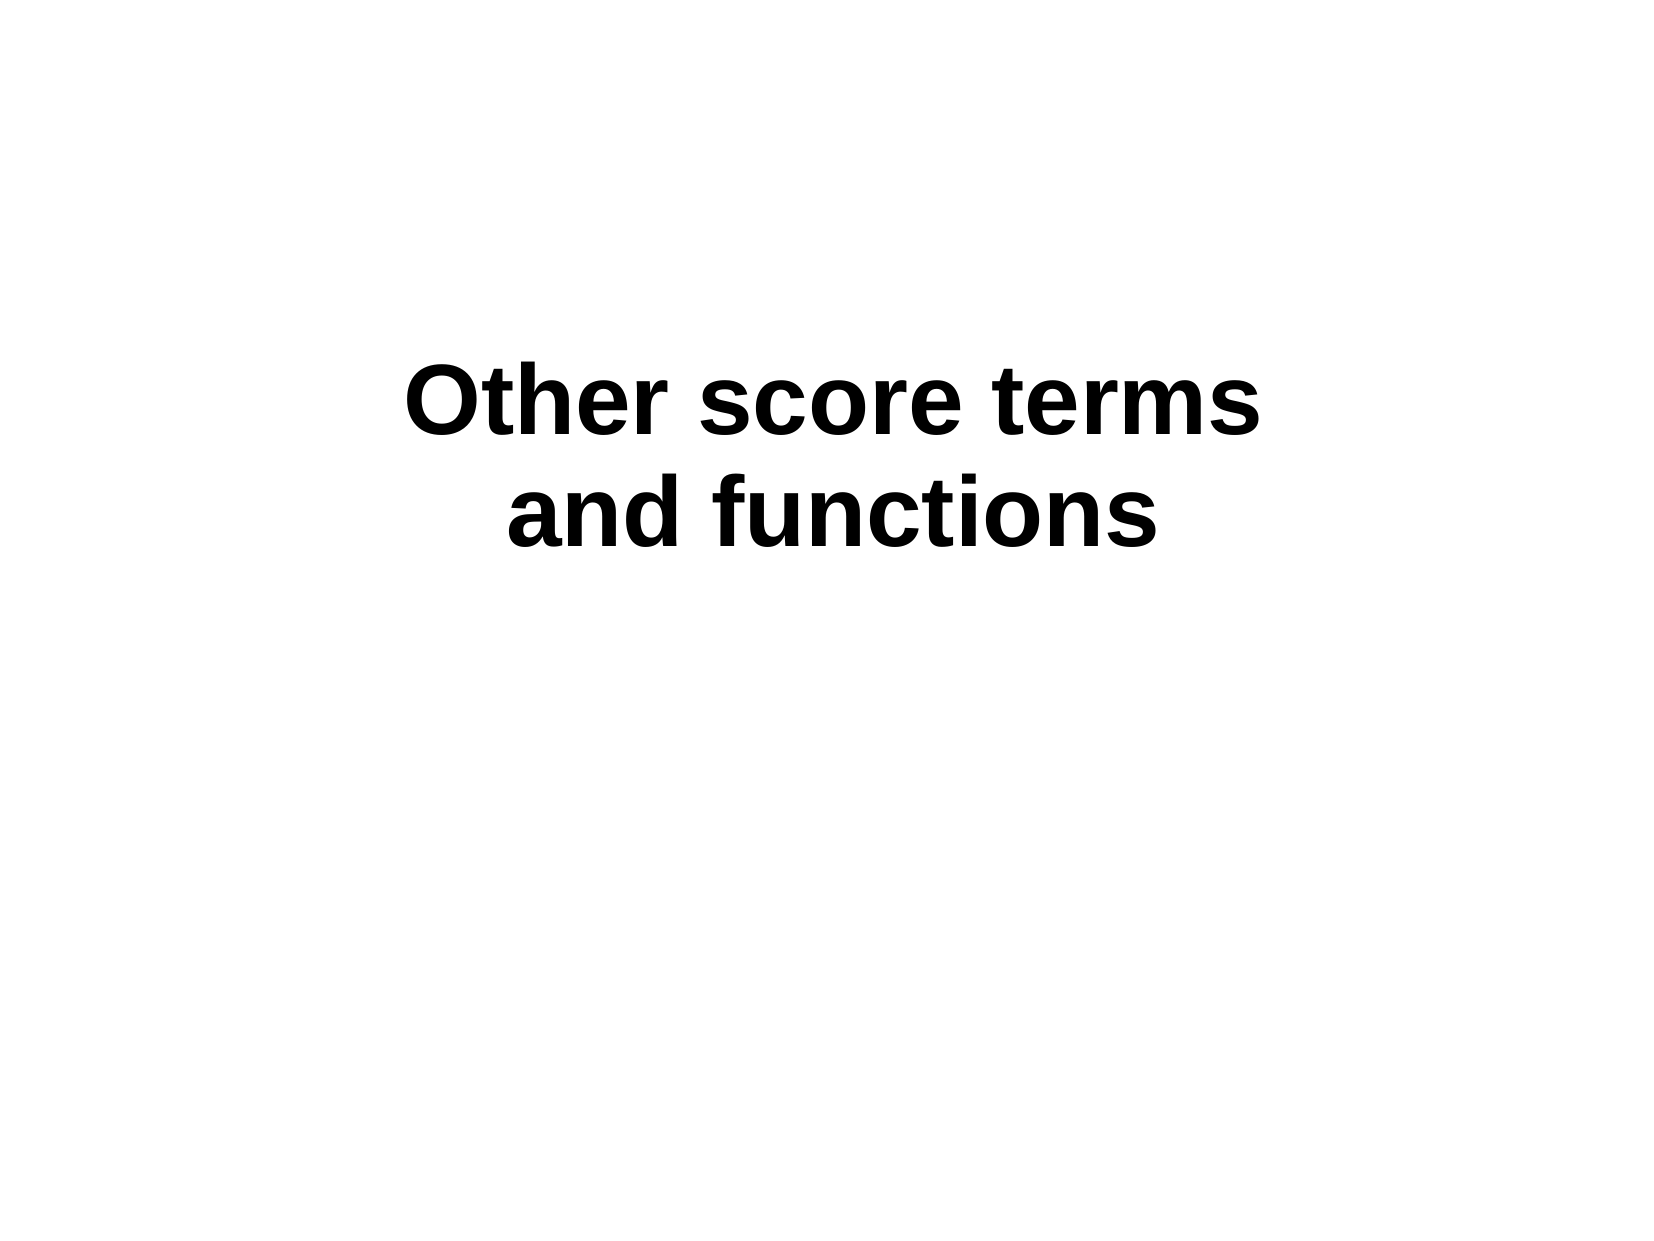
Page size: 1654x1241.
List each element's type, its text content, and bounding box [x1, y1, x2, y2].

text_box Other score terms and functions [301, 336, 1367, 714]
